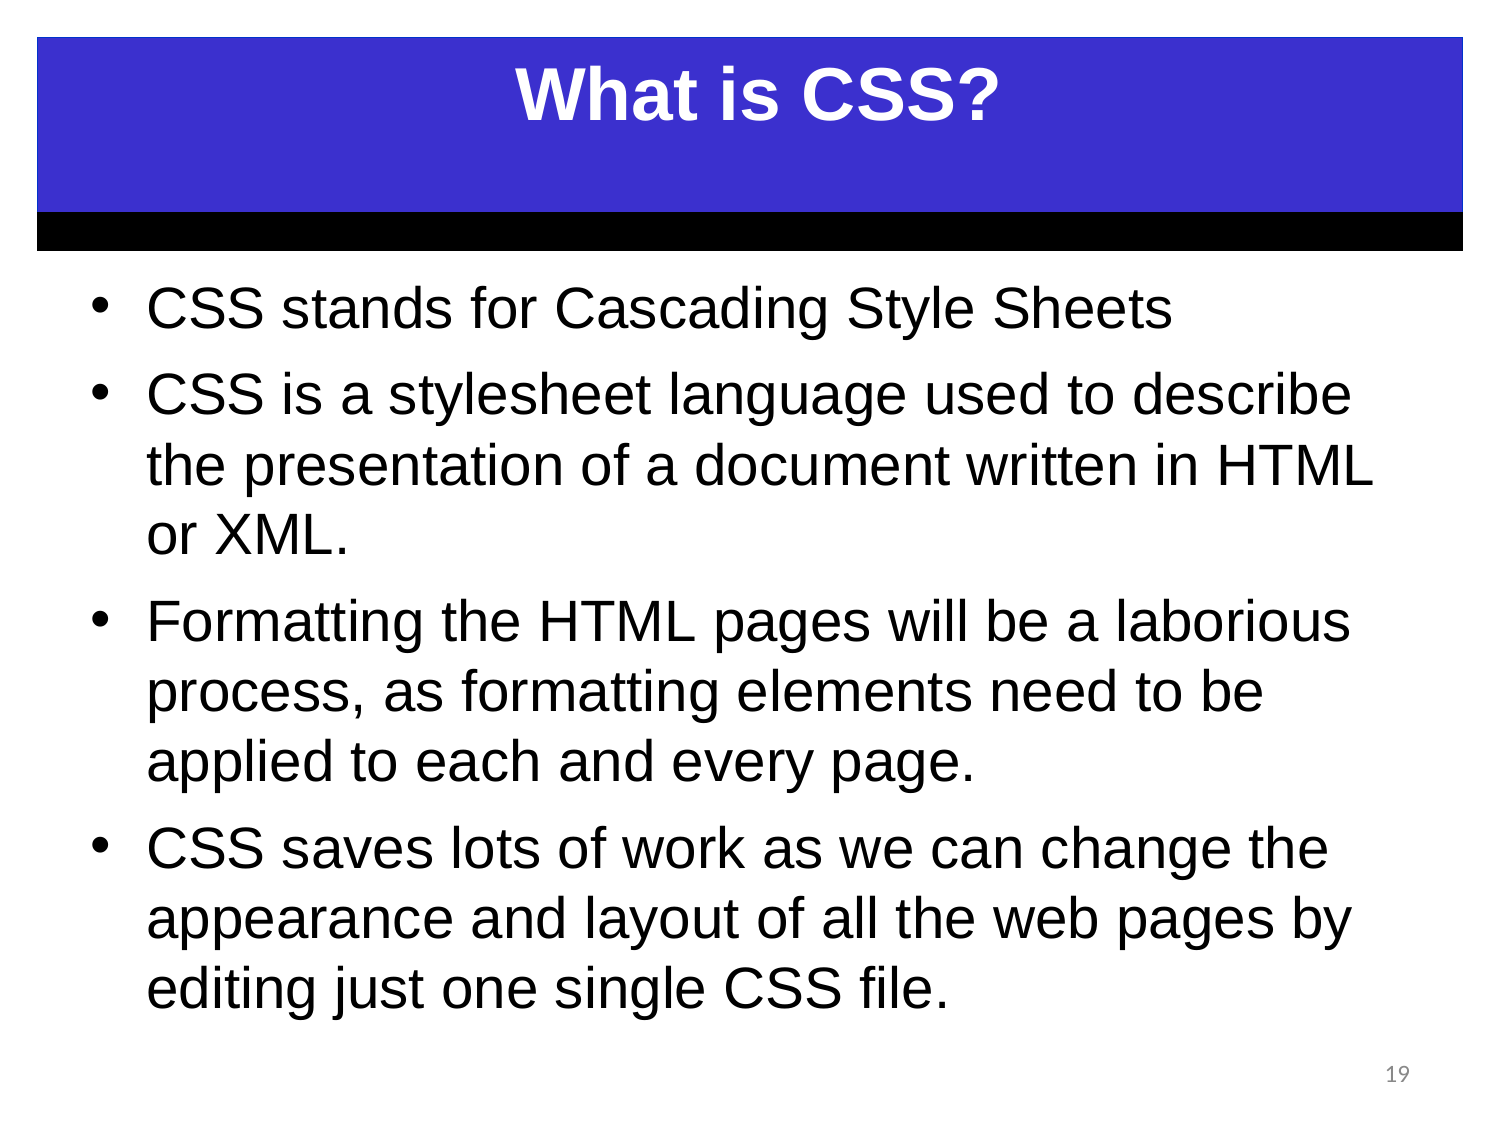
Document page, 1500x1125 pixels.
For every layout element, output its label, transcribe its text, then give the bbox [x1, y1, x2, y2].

text_box <number> [1074, 1042, 1426, 1103]
list CSS stands for Cascading Style Sheets CSS is a stylesheet language used to describe the presentation of a document written in HTML or XML. Formatting the HTML pages will be a laborious process, as formatting elements need to be applied to each and every page. CSS saves lots of work as we can change the appearance and layout of all the web pages by editing just one single CSS file. [75, 262, 1426, 1005]
list What is CSS? [50, 37, 1450, 213]
